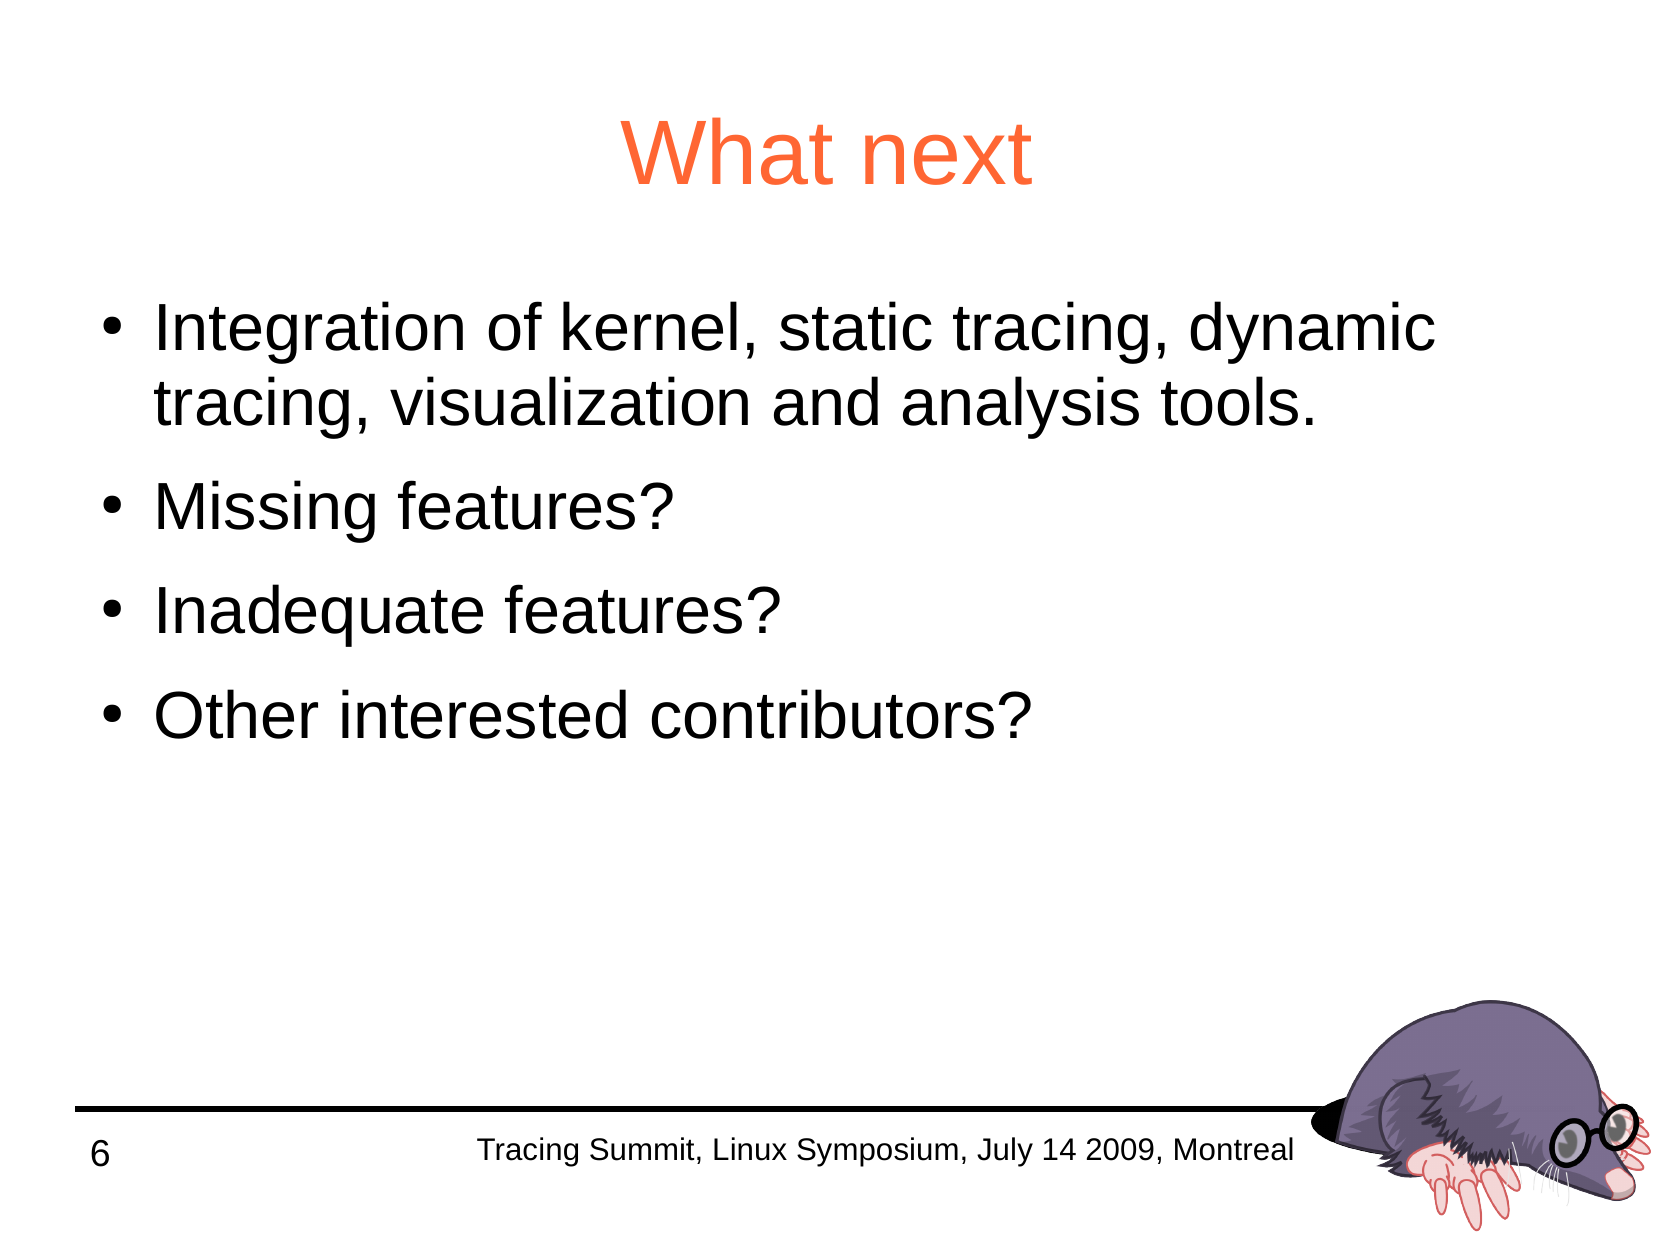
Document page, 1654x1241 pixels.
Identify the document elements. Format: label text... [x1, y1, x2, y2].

title What next [82, 56, 1571, 250]
picture [1311, 1000, 1651, 1241]
list Integration of kernel, static tracing, dynamic tracing, visualization and analysis tools. Missing features? Inadequate features? Other interested contributors? [82, 290, 1571, 1109]
